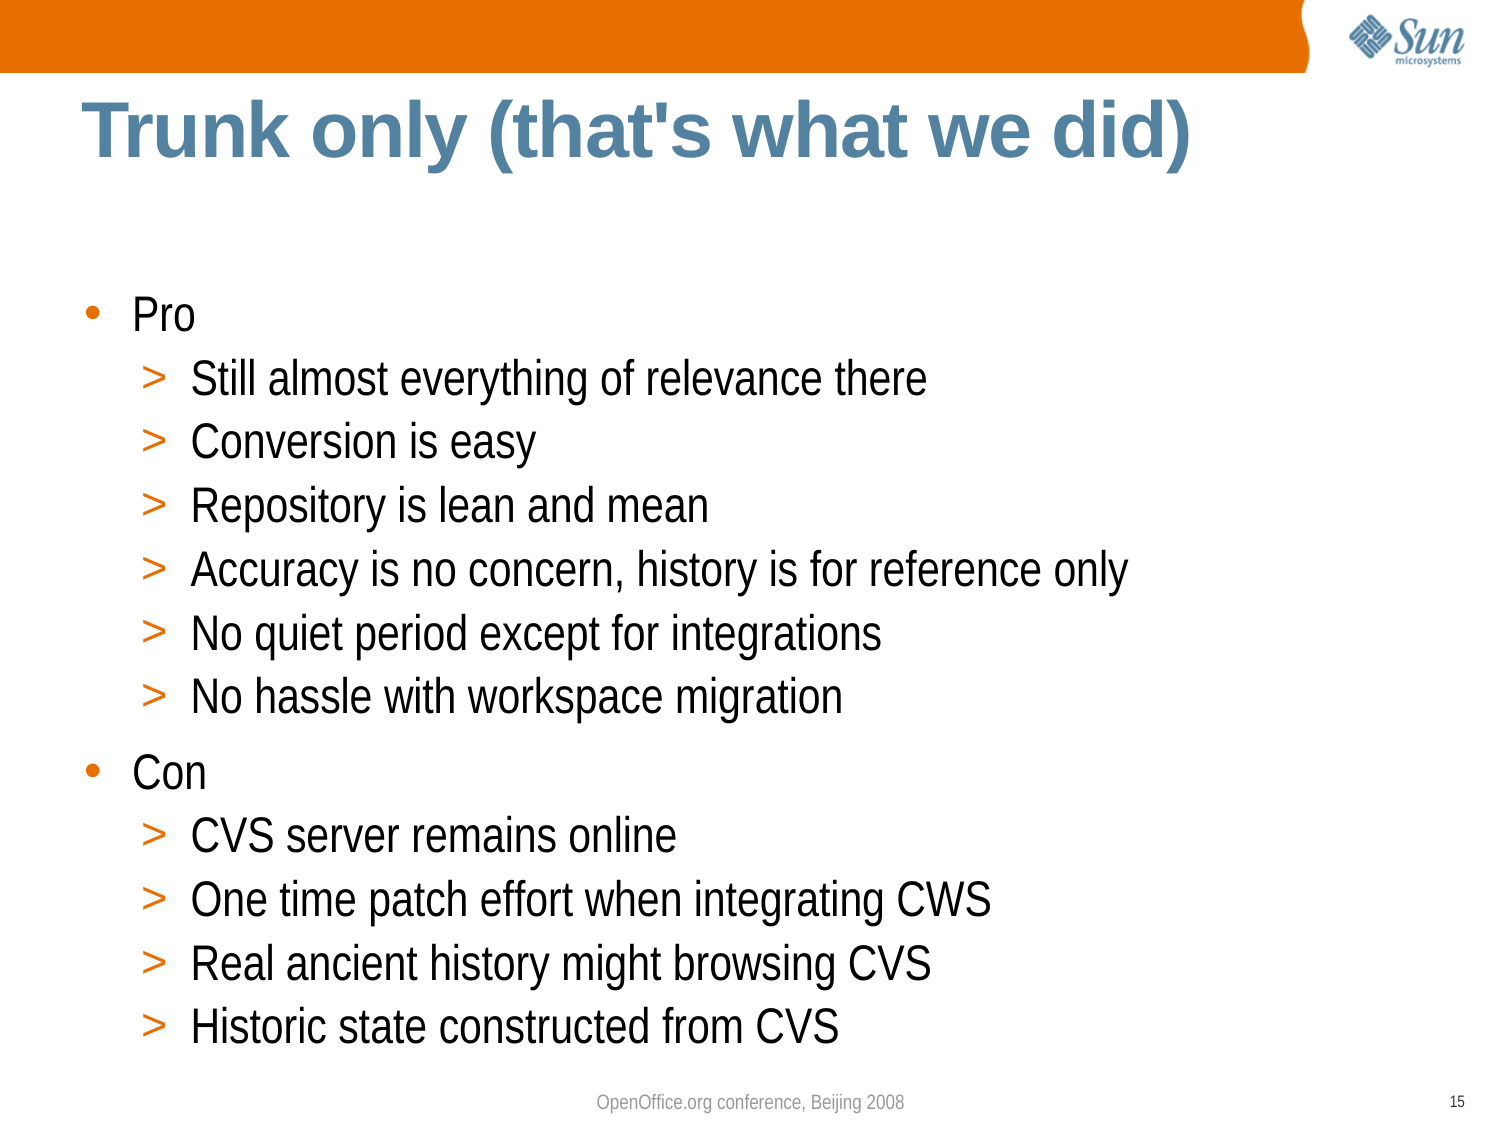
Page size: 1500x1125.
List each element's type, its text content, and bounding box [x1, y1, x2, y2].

picture [0, 0, 1500, 73]
list Pro Still almost everything of relevance there Conversion is easy Repository is lean and mean Accuracy is no concern, history is for reference only No quiet period except for integrations No hassle with workspace migration Con CVS server remains online One time patch effort when integrating CWS Real ancient history might browsing CVS Historic state constructed from CVS [64, 292, 1402, 1055]
title Trunk only (that's what we did) [81, 93, 1336, 198]
